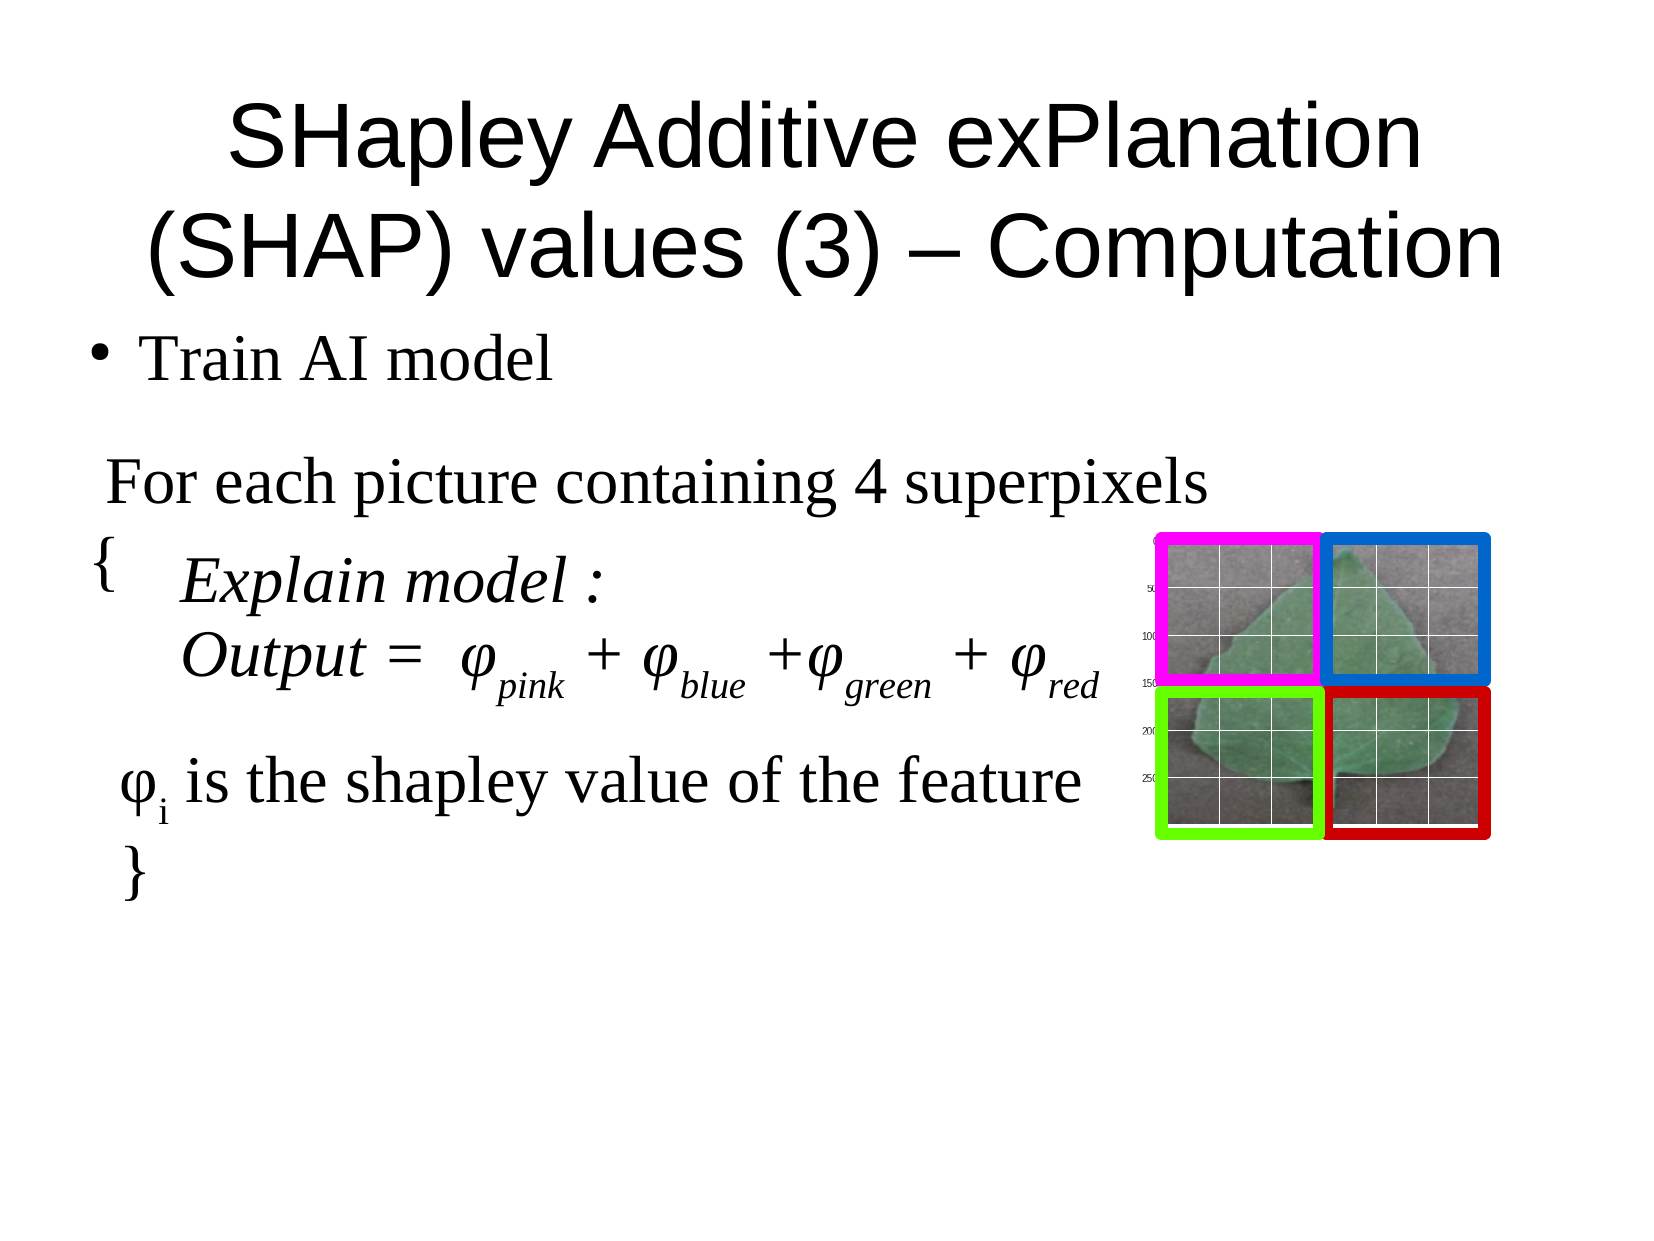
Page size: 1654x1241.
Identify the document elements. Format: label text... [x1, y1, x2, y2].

text_box φi is the shapley value of the feature } [105, 735, 1561, 1021]
picture [1134, 530, 1486, 846]
picture [1333, 545, 1478, 674]
picture [1168, 698, 1313, 828]
title SHapley Additive exPlanation (SHAP) values (3) – Computation [113, 66, 1540, 306]
text_box Explain model : Output = φpink + φblue +φgreen + φred [180, 543, 1111, 708]
list Train AI model For each picture containing 4 superpixels { [88, 313, 1577, 1194]
picture [1168, 545, 1313, 674]
picture [1333, 698, 1478, 828]
